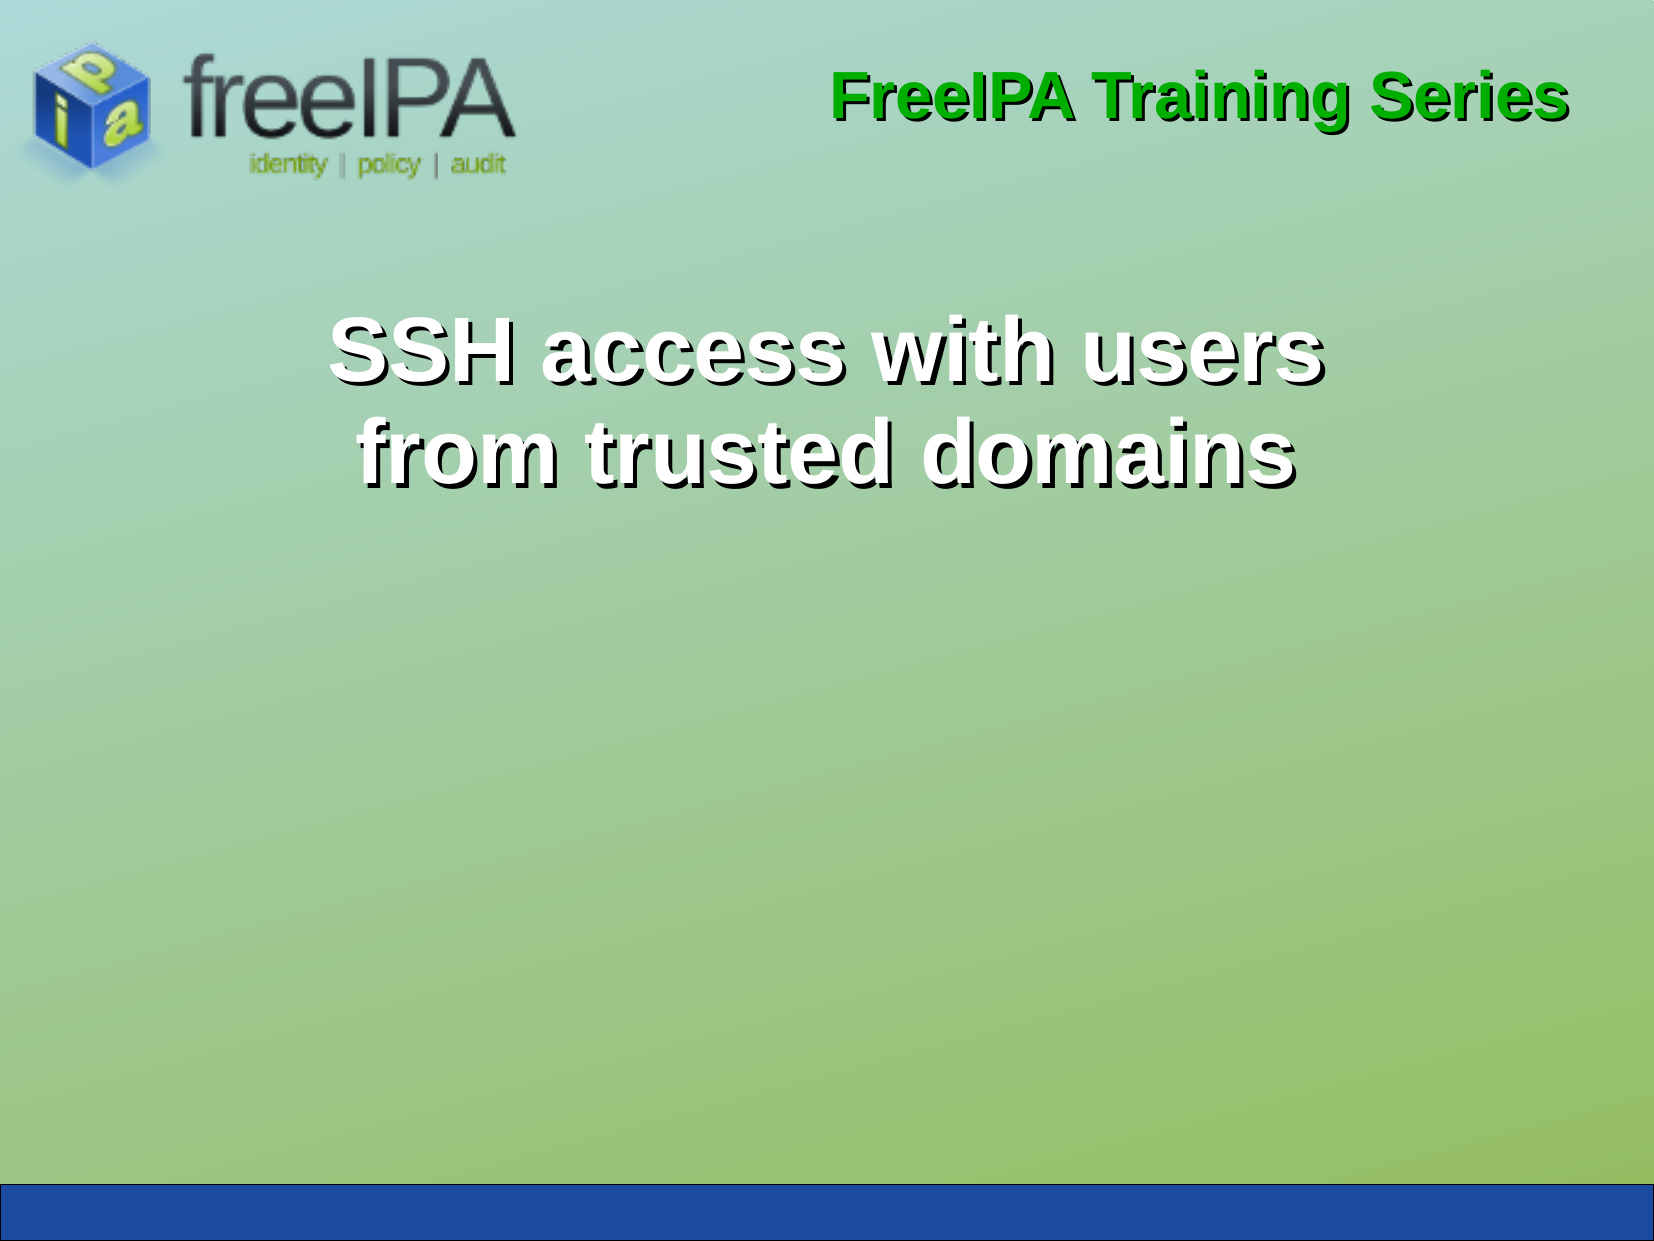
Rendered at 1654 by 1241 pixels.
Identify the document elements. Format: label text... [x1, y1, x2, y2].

picture [17, 35, 528, 193]
title SSH access with users from trusted domains [82, 297, 1571, 505]
